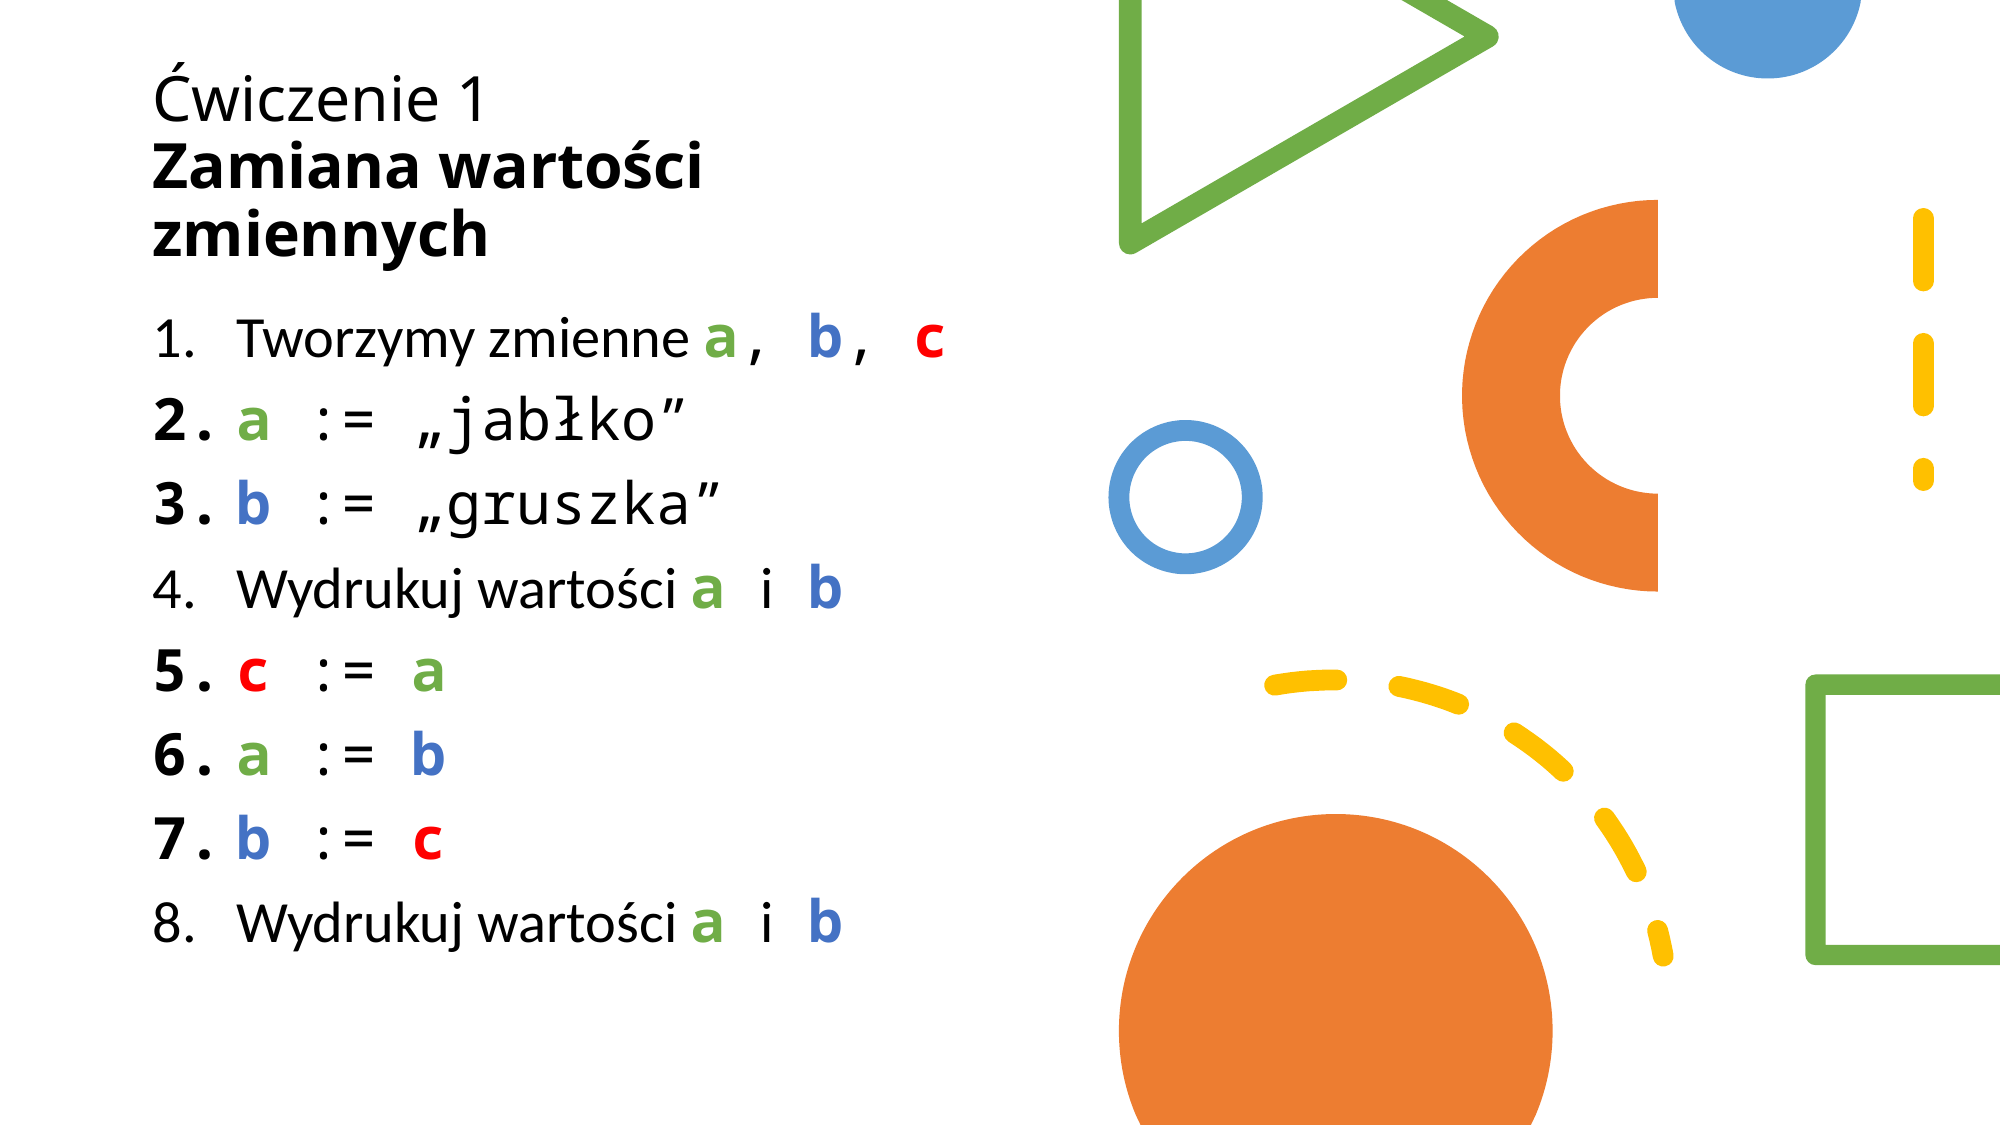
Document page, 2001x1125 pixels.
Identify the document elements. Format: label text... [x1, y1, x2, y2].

text_box [0, 0, 2000, 1125]
list Tworzymy zmienne a, b, c a := „jabłko” b := „gruszka” Wydrukuj wartości a i b c := a a := b b := c Wydrukuj wartości a i b [137, 299, 1050, 1014]
title Ćwiczenie 1 Zamiana wartości zmiennych [137, 59, 1050, 278]
